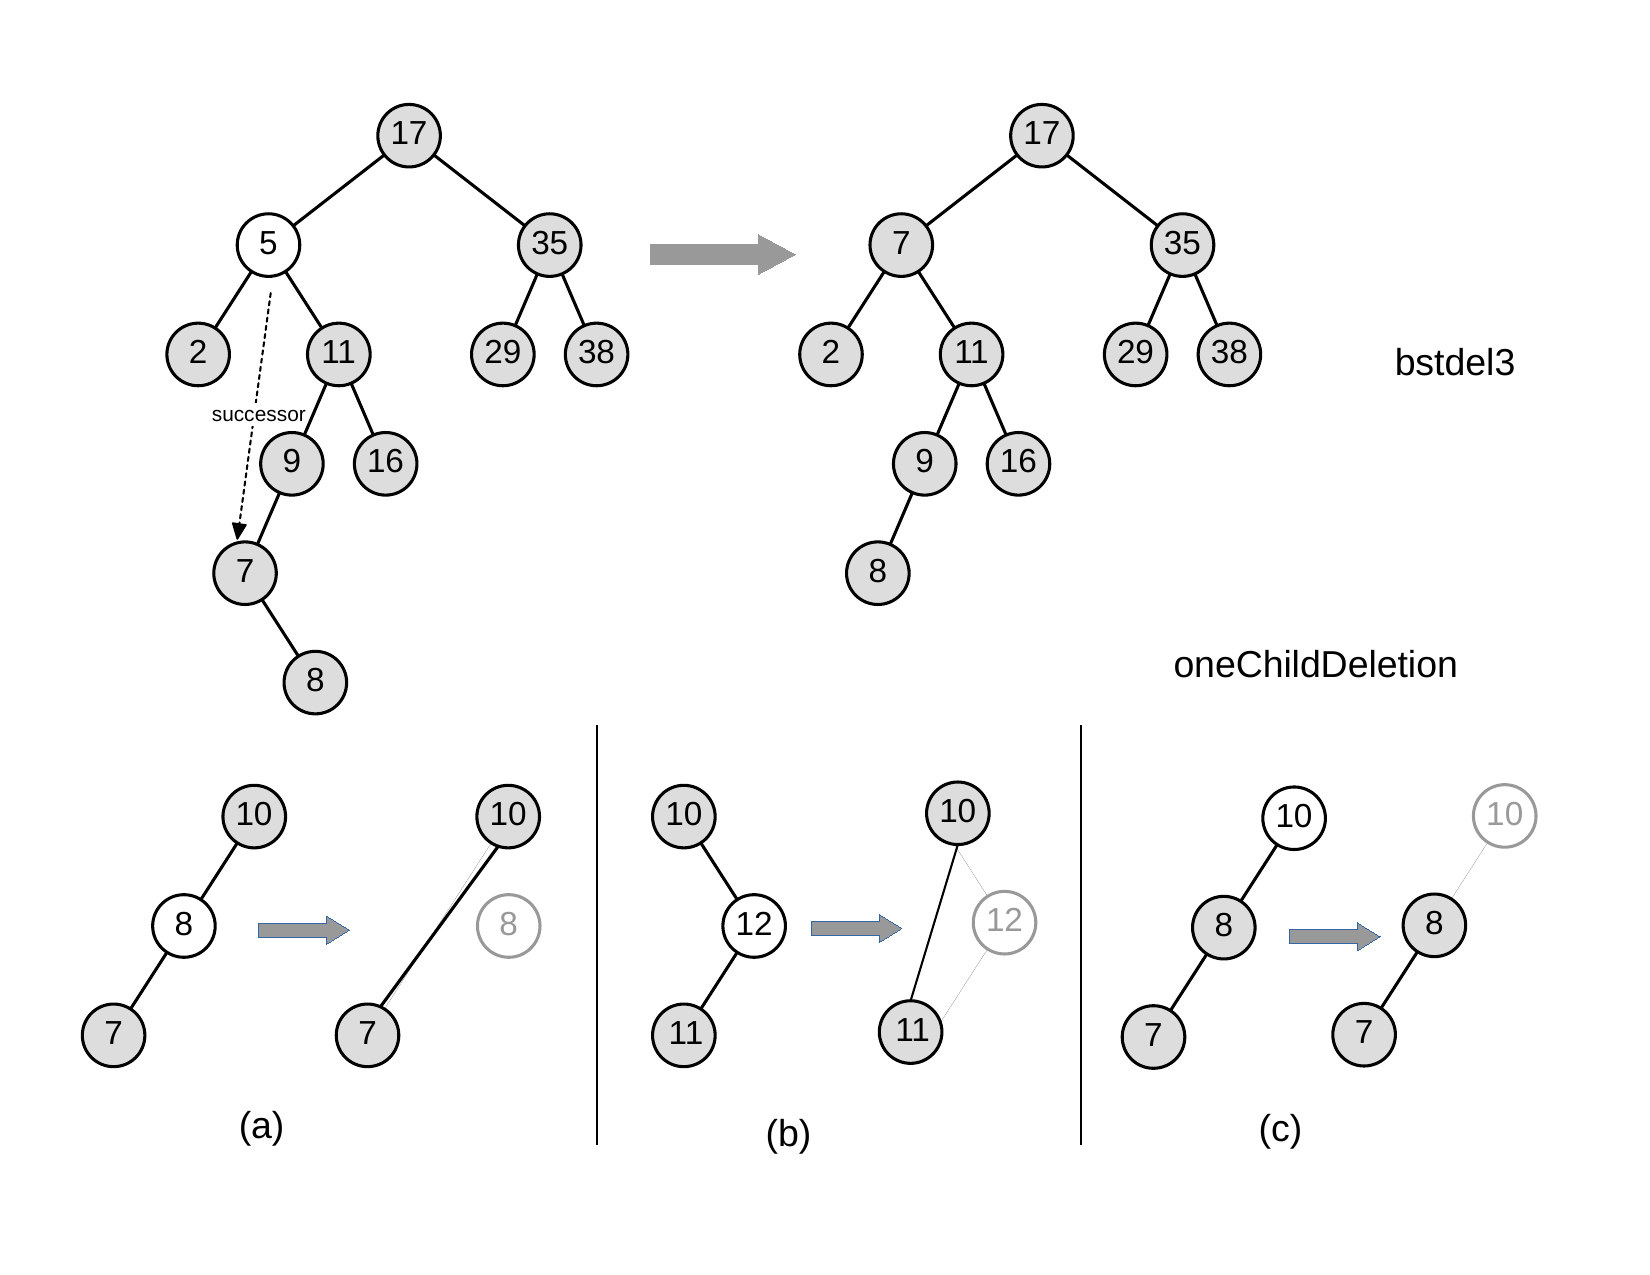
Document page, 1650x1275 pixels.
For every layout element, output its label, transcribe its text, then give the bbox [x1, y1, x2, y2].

text_box 8 [1214, 906, 1248, 944]
text_box (b) [750, 1105, 827, 1163]
text_box 29 [1117, 333, 1155, 371]
text_box [846, 541, 910, 605]
text_box [565, 323, 628, 386]
text_box [1332, 1003, 1396, 1067]
text_box [258, 916, 350, 945]
text_box 7 [358, 1014, 392, 1052]
text_box 7 [235, 552, 270, 590]
text_box 9 [915, 442, 949, 480]
text_box [1151, 213, 1214, 277]
text_box [166, 323, 230, 386]
text_box 10 [665, 795, 703, 833]
text_box 16 [999, 442, 1038, 480]
text_box 17 [390, 114, 428, 152]
text_box 16 [367, 442, 405, 480]
text_box [650, 234, 796, 275]
text_box 11 [668, 1014, 704, 1052]
text_box 9 [282, 442, 316, 480]
text_box 8 [174, 905, 208, 943]
text_box 11 [954, 333, 992, 371]
text_box [652, 1004, 716, 1067]
text_box 35 [1164, 224, 1202, 262]
text_box 29 [484, 333, 522, 371]
text_box [652, 785, 716, 848]
text_box 7 [892, 224, 926, 262]
text_box [1010, 104, 1074, 167]
text_box [1198, 323, 1261, 386]
text_box 10 [939, 792, 977, 830]
text_box [260, 432, 324, 496]
text_box 12 [986, 901, 1024, 939]
text_box bstdel3 [1379, 333, 1531, 391]
text_box [284, 651, 347, 714]
text_box [82, 1004, 145, 1067]
text_box 10 [235, 795, 273, 833]
text_box [1403, 784, 1537, 957]
text_box [213, 541, 277, 605]
text_box [893, 432, 957, 496]
text_box [377, 104, 441, 167]
text_box [1104, 323, 1167, 386]
text_box 12 [735, 905, 773, 943]
text_box [354, 432, 417, 496]
text_box [799, 323, 863, 386]
text_box 8 [868, 552, 902, 590]
text_box 2 [821, 333, 855, 371]
text_box [940, 323, 1003, 386]
text_box [722, 894, 786, 958]
text_box 2 [188, 333, 223, 371]
text_box 35 [531, 224, 569, 262]
text_box [879, 850, 1036, 1064]
text_box 11 [321, 333, 359, 371]
text_box 8 [499, 905, 533, 943]
text_box 10 [1486, 795, 1524, 833]
text_box [471, 323, 535, 386]
text_box [152, 894, 216, 958]
text_box 7 [1354, 1013, 1389, 1051]
text_box [307, 323, 371, 386]
text_box [987, 432, 1050, 496]
text_box [1262, 786, 1326, 850]
text_box [811, 914, 902, 943]
text_box 10 [489, 795, 527, 833]
text_box 17 [1023, 114, 1061, 152]
text_box [518, 213, 582, 277]
text_box [222, 785, 286, 848]
text_box [870, 213, 933, 277]
text_box 7 [104, 1014, 138, 1052]
text_box [926, 782, 990, 847]
text_box successor [197, 395, 292, 419]
text_box 8 [306, 661, 340, 699]
text_box [1122, 1005, 1185, 1069]
text_box [1289, 922, 1381, 951]
text_box [1192, 896, 1256, 959]
text_box 38 [1210, 333, 1249, 371]
text_box [477, 894, 541, 958]
text_box 11 [895, 1011, 931, 1049]
text_box 38 [578, 333, 616, 371]
text_box (c) [1243, 1099, 1318, 1157]
text_box 5 [259, 224, 293, 262]
text_box 8 [1425, 904, 1459, 942]
text_box (a) [224, 1097, 300, 1154]
text_box 7 [1144, 1016, 1178, 1054]
text_box 10 [1275, 797, 1313, 835]
text_box oneChildDeletion [1158, 636, 1473, 694]
text_box [336, 785, 540, 1067]
text_box [237, 213, 300, 277]
